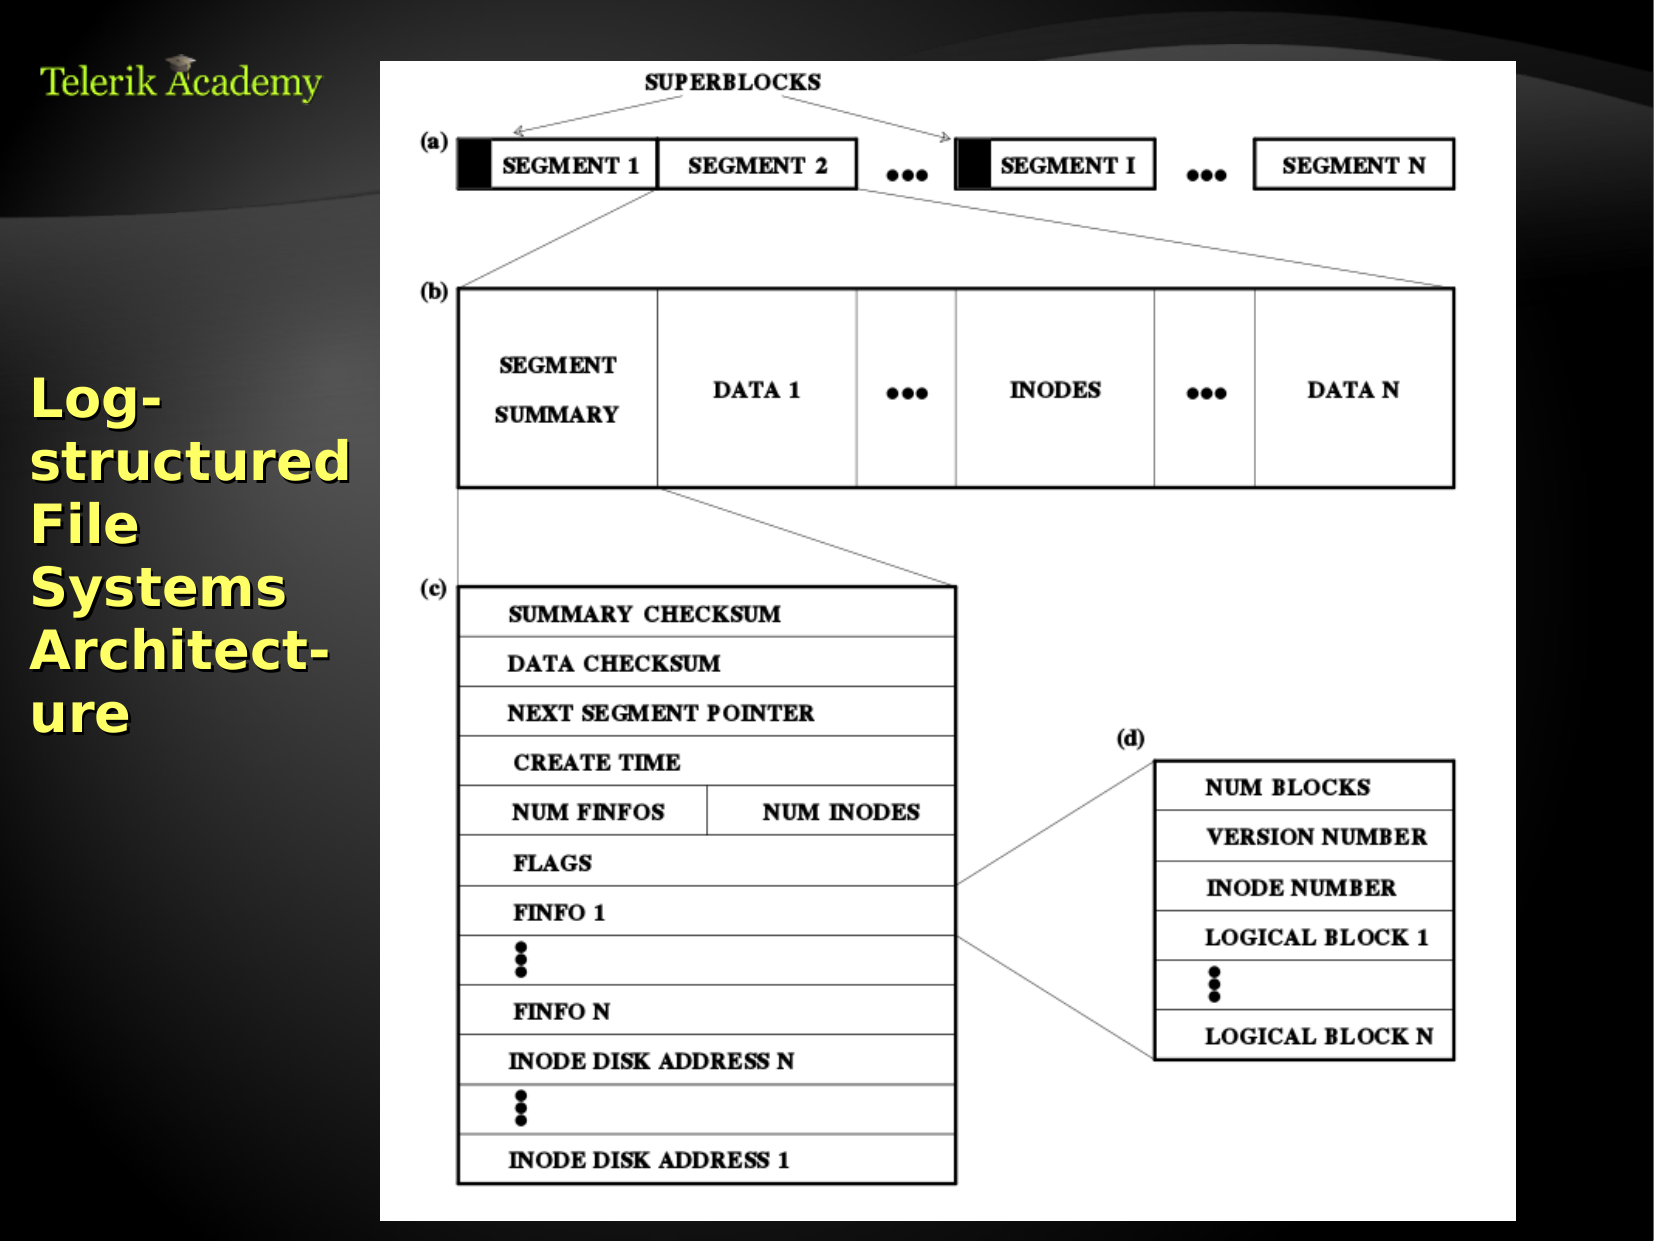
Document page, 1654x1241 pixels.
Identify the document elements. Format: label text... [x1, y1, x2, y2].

picture [0, 0, 1654, 1241]
text_box Log- structured File Systems Architect- ure [15, 360, 368, 753]
